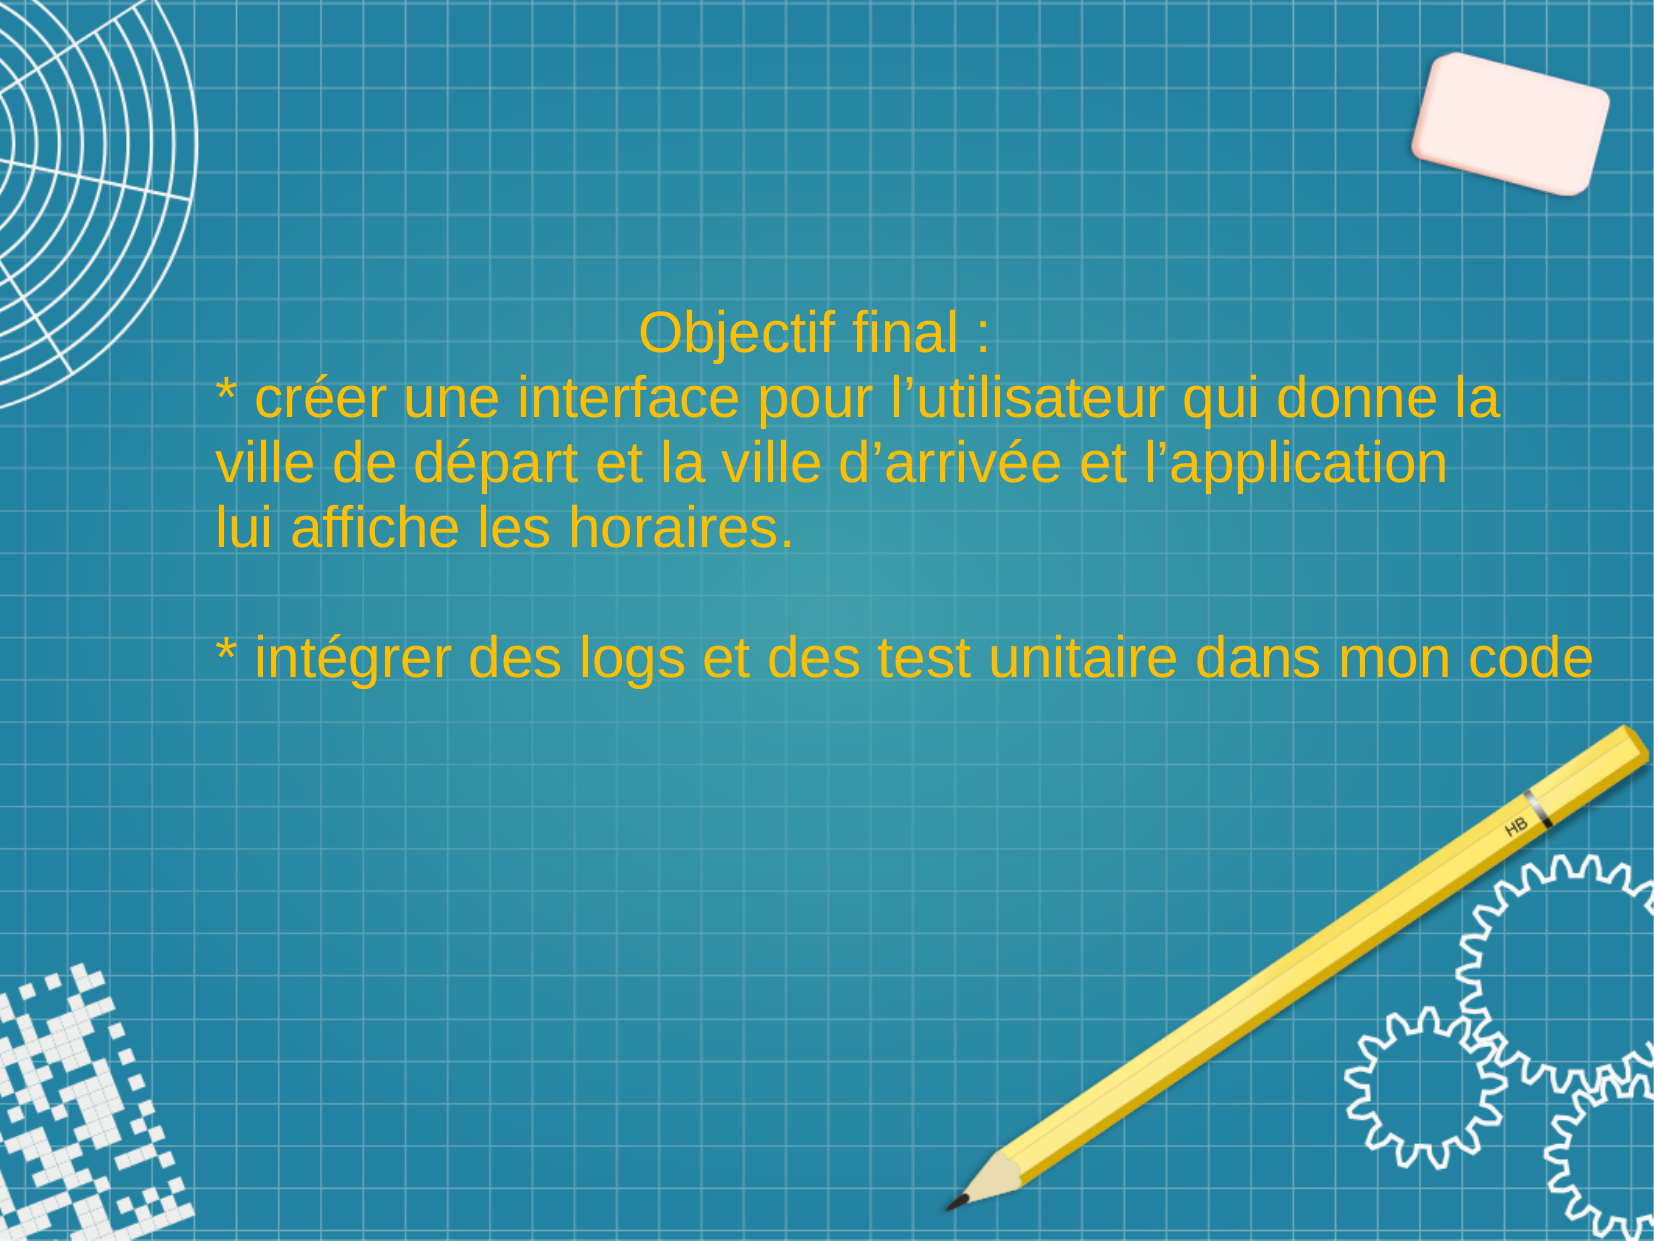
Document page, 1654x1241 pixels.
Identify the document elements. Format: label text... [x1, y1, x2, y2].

picture [0, 0, 1654, 1241]
text_box Objectif final : * créer une interface pour l’utilisateur qui donne la ville de départ et la ville d’arrivée et l’application lui affiche les horaires. * intégrer des logs et des test unitaire dans mon code [200, 291, 1612, 697]
